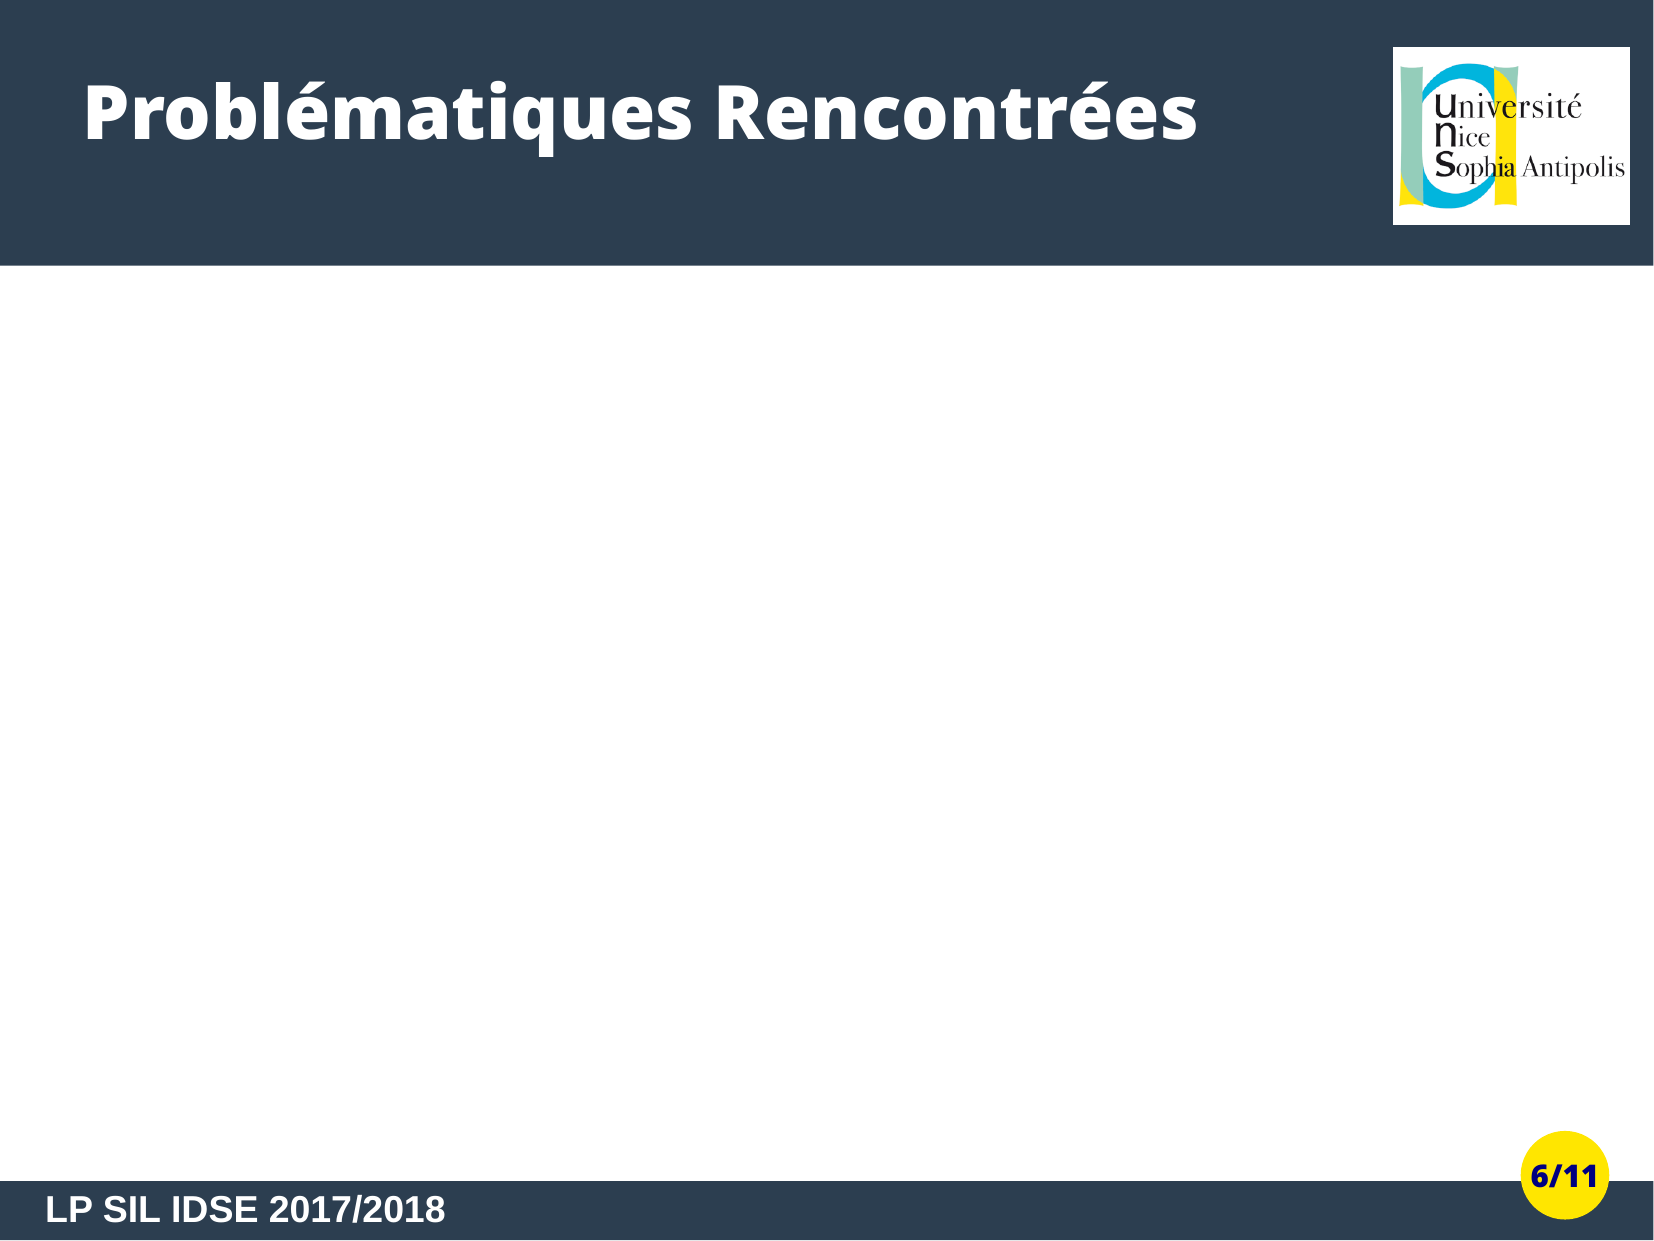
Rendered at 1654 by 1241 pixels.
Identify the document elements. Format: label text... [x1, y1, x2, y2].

picture [1393, 47, 1630, 225]
title Problématiques Rencontrées [82, 49, 1430, 172]
